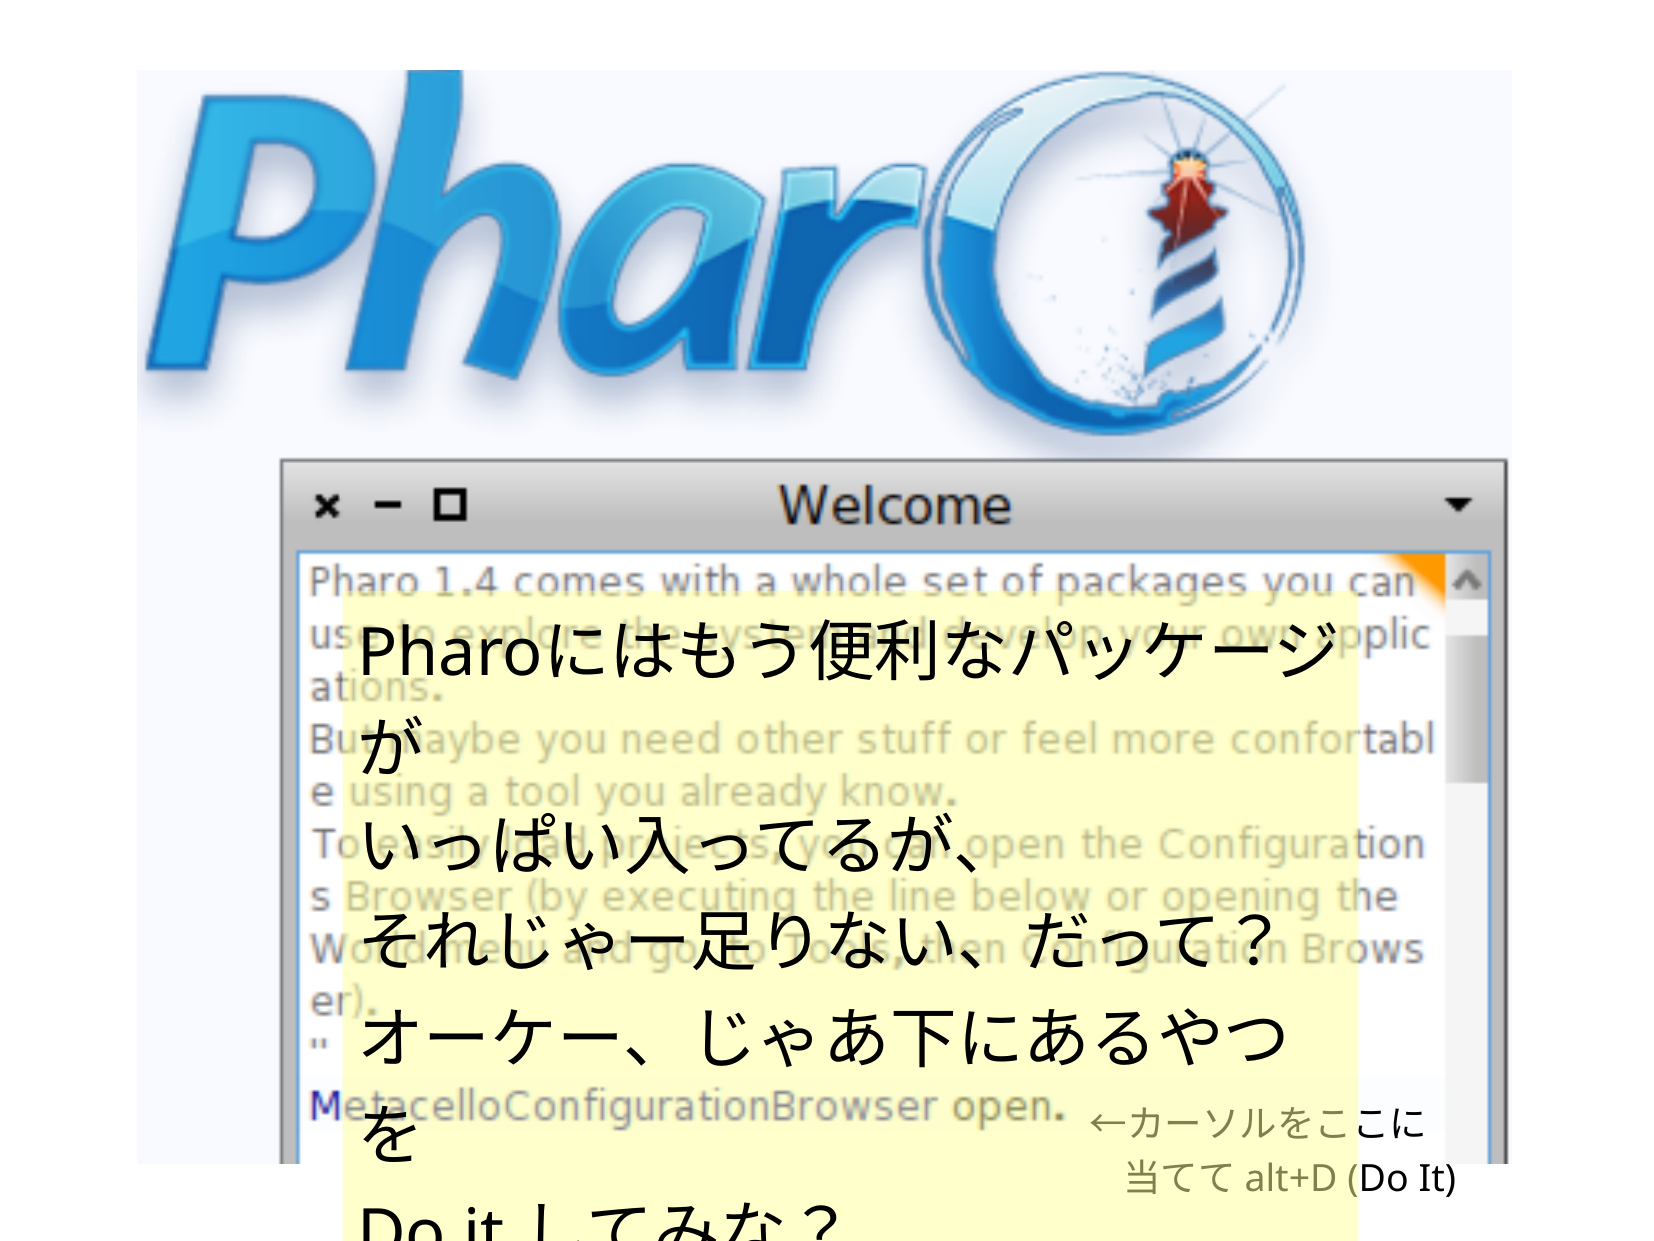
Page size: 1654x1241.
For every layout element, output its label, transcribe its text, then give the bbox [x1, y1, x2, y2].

picture [137, 70, 1512, 1164]
text_box Pharoにはもう便利なパッケージが いっぱい入ってるが、 それじゃー足りない、だって？ オーケー、じゃあ下にあるやつを Do it してみな？ [342, 590, 1359, 1004]
text_box ←カーソルをここに 当てて alt+D (Do It) [1359, 1086, 1512, 1182]
